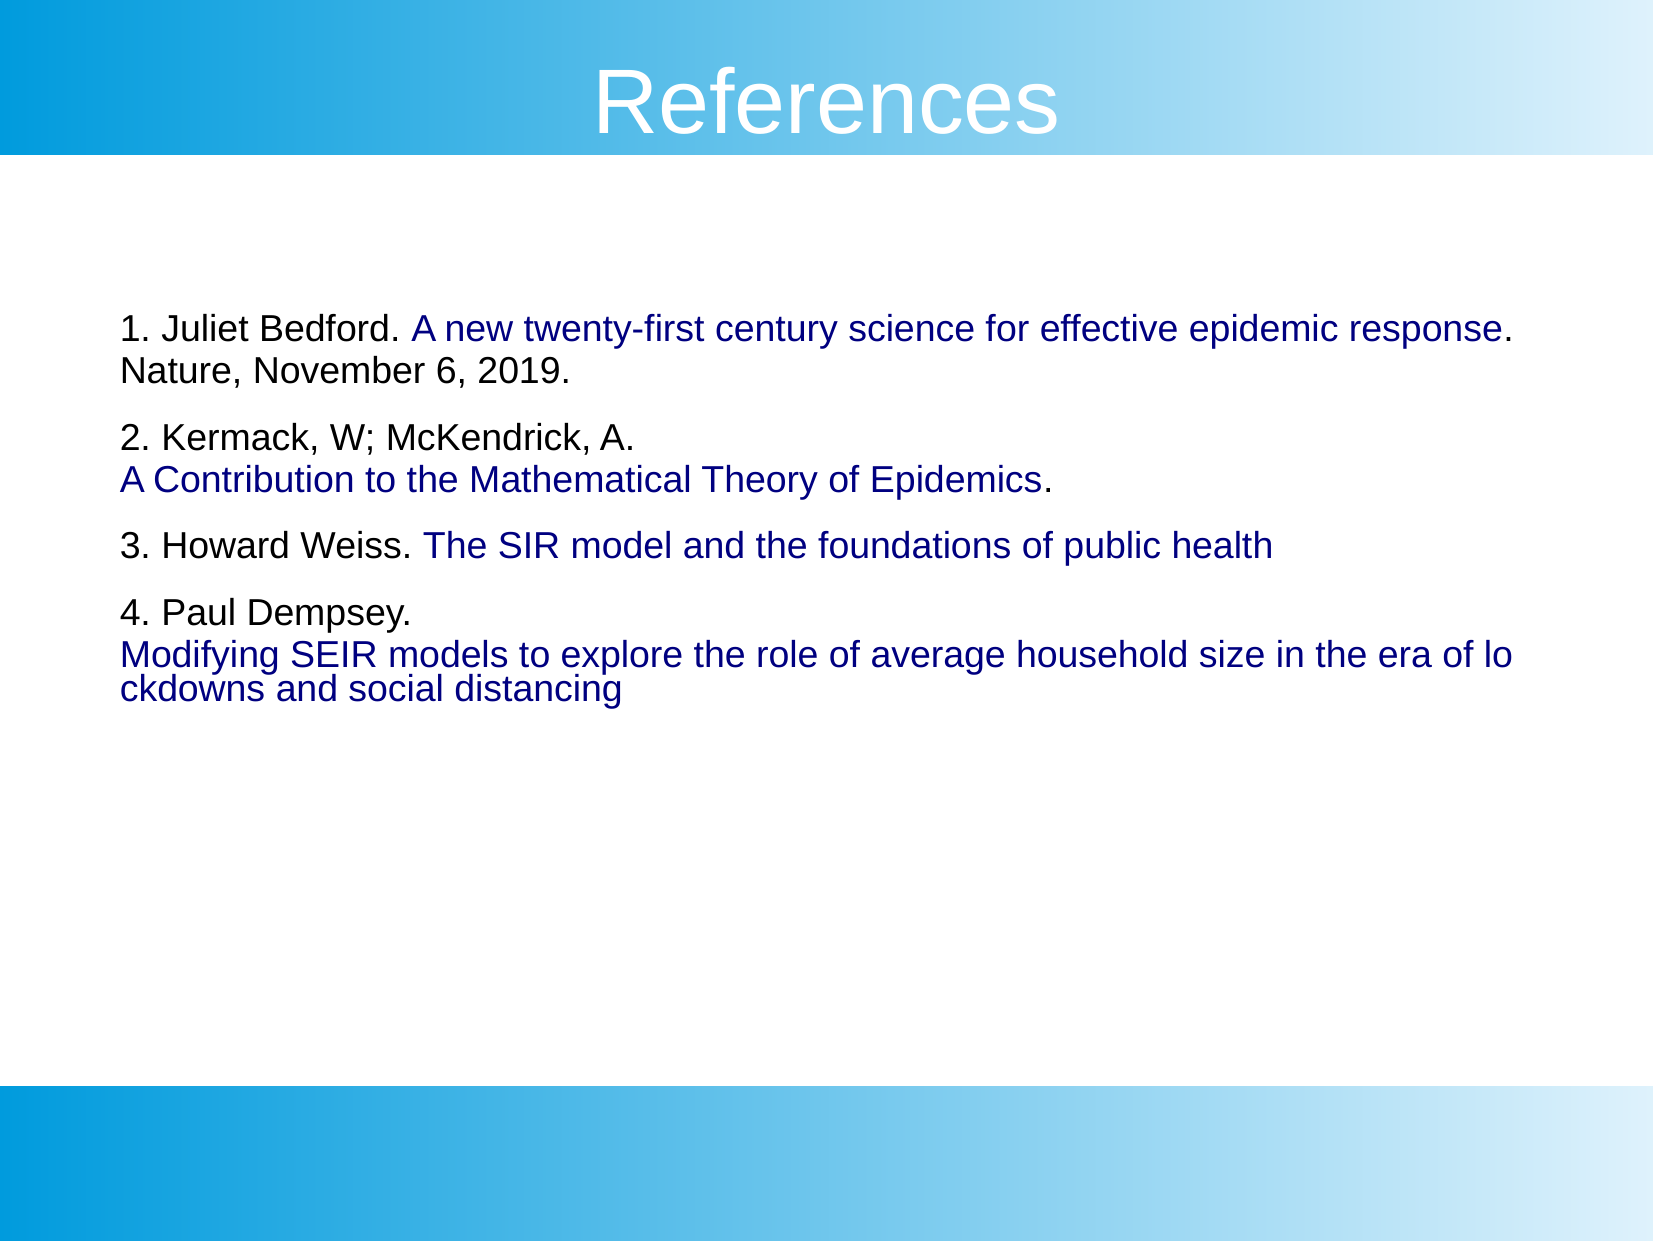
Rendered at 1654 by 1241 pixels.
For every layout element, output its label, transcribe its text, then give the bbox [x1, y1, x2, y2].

text_box 1. Juliet Bedford. A new twenty-first century science for effective epidemic response. Nature, November 6, 2019. 2. Kermack, W; McKendrick, A. A Contribution to the Mathematical Theory of Epidemics. 3. Howard Weiss. The SIR model and the foundations of public health 4. Paul Dempsey. Modifying SEIR models to explore the role of average household size in the era of lockdowns and social distancing [105, 300, 1531, 1006]
title References [82, 49, 1571, 155]
